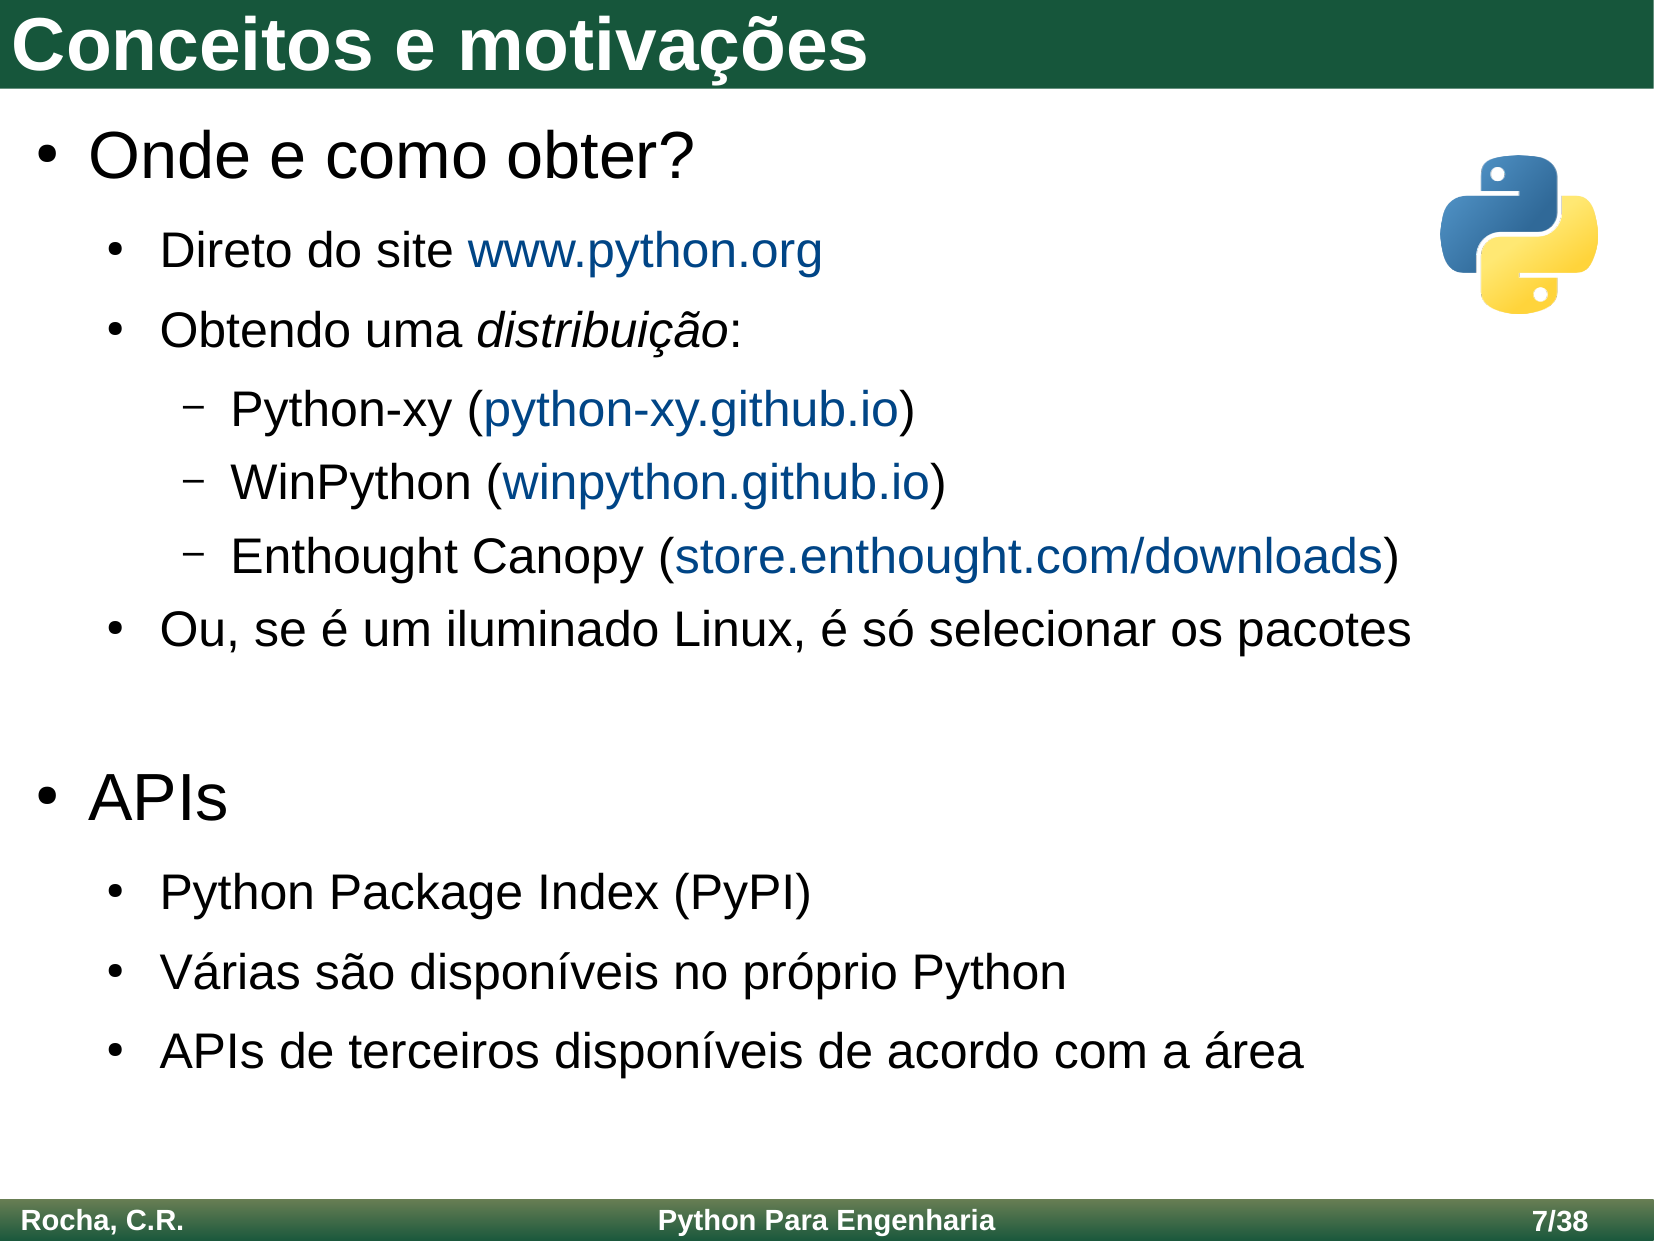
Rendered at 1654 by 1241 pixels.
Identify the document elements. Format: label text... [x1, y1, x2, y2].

title Conceitos e motivações [11, 0, 1625, 89]
picture [1440, 155, 1598, 314]
list Onde e como obter? Direto do site www.python.org Obtendo uma distribuição: Python-xy (python-xy.github.io) WinPython (winpython.github.io) Enthought Canopy (store.enthought.com/downloads) Ou, se é um iluminado Linux, é só selecionar os pacotes APIs Python Package Index (PyPI) Várias são disponíveis no próprio Python APIs de terceiros disponíveis de acordo com a área [17, 118, 1625, 1152]
